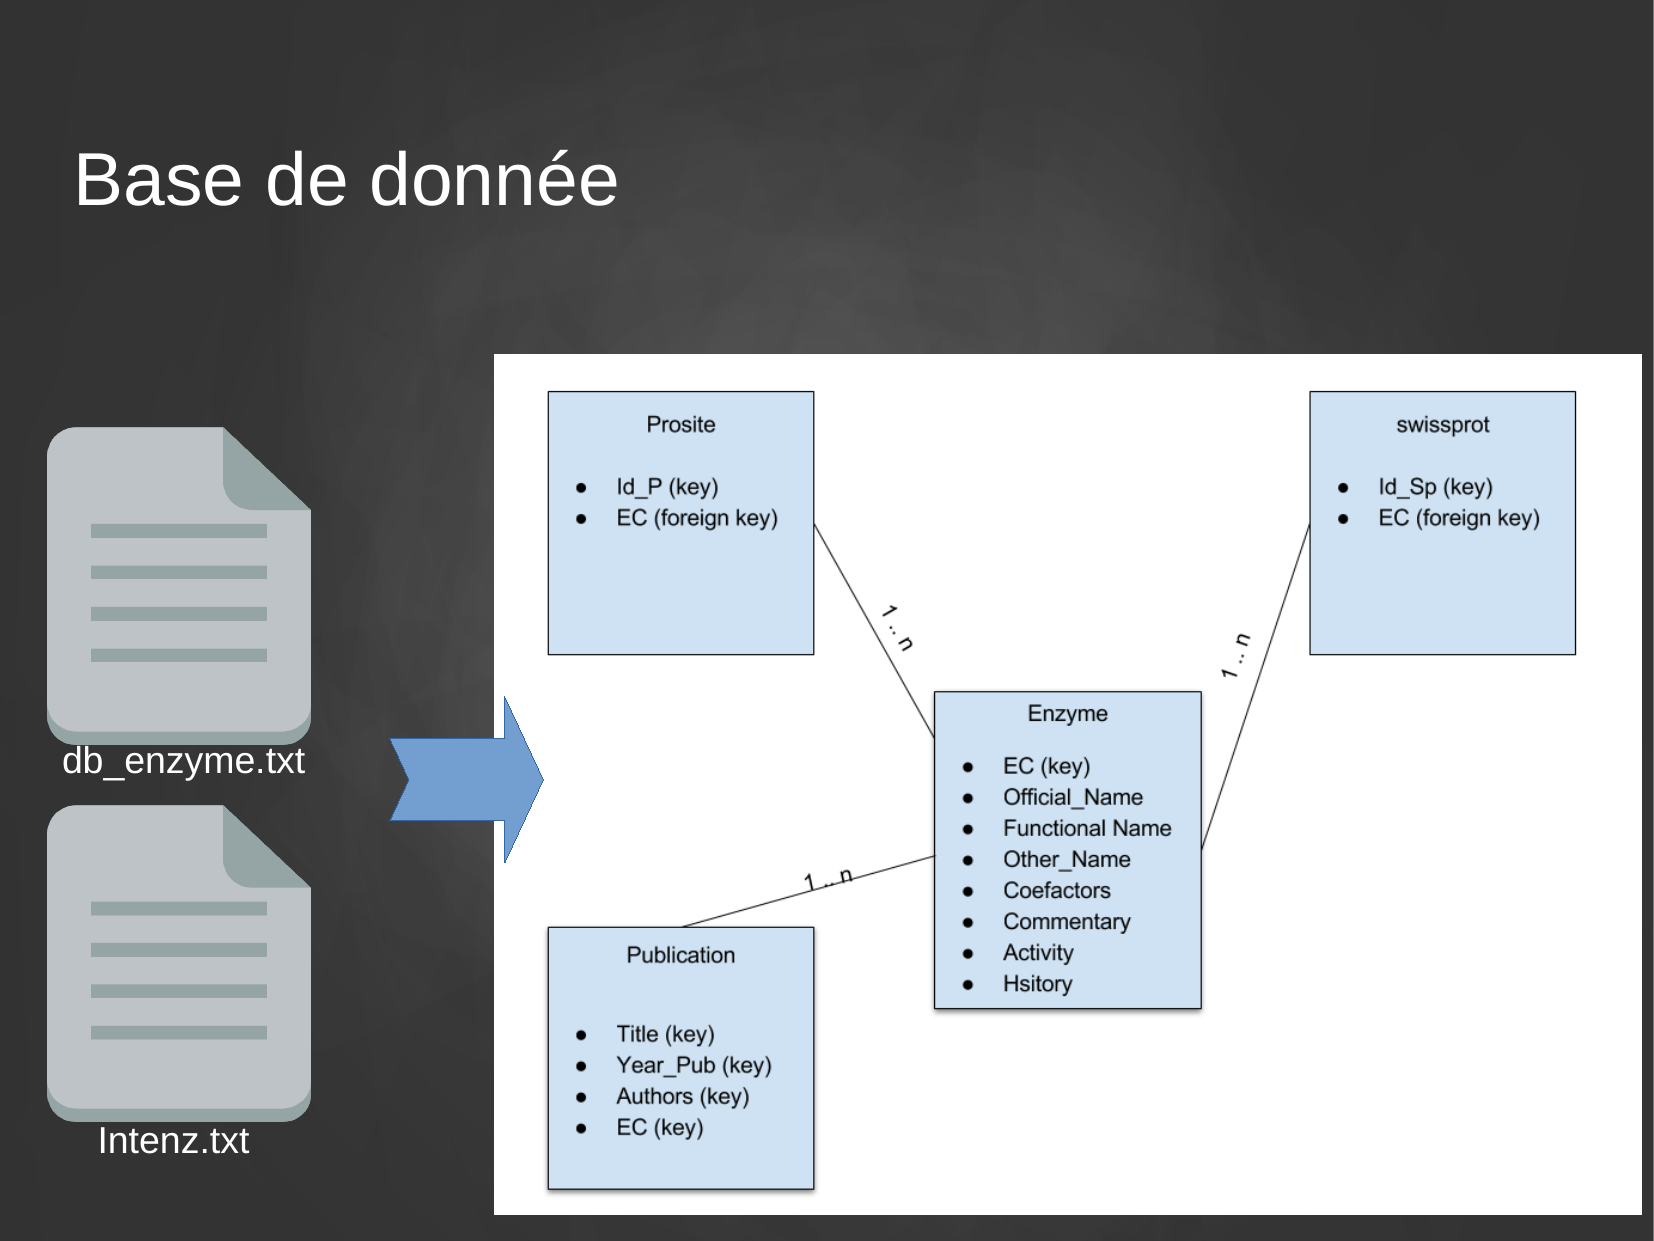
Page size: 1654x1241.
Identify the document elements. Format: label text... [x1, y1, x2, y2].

text_box db_enzyme.txt [47, 732, 494, 790]
text_box [389, 696, 544, 863]
picture [0, 0, 1654, 1241]
text_box Base de donnée [59, 129, 1453, 229]
text_box Intenz.txt [82, 1112, 494, 1170]
